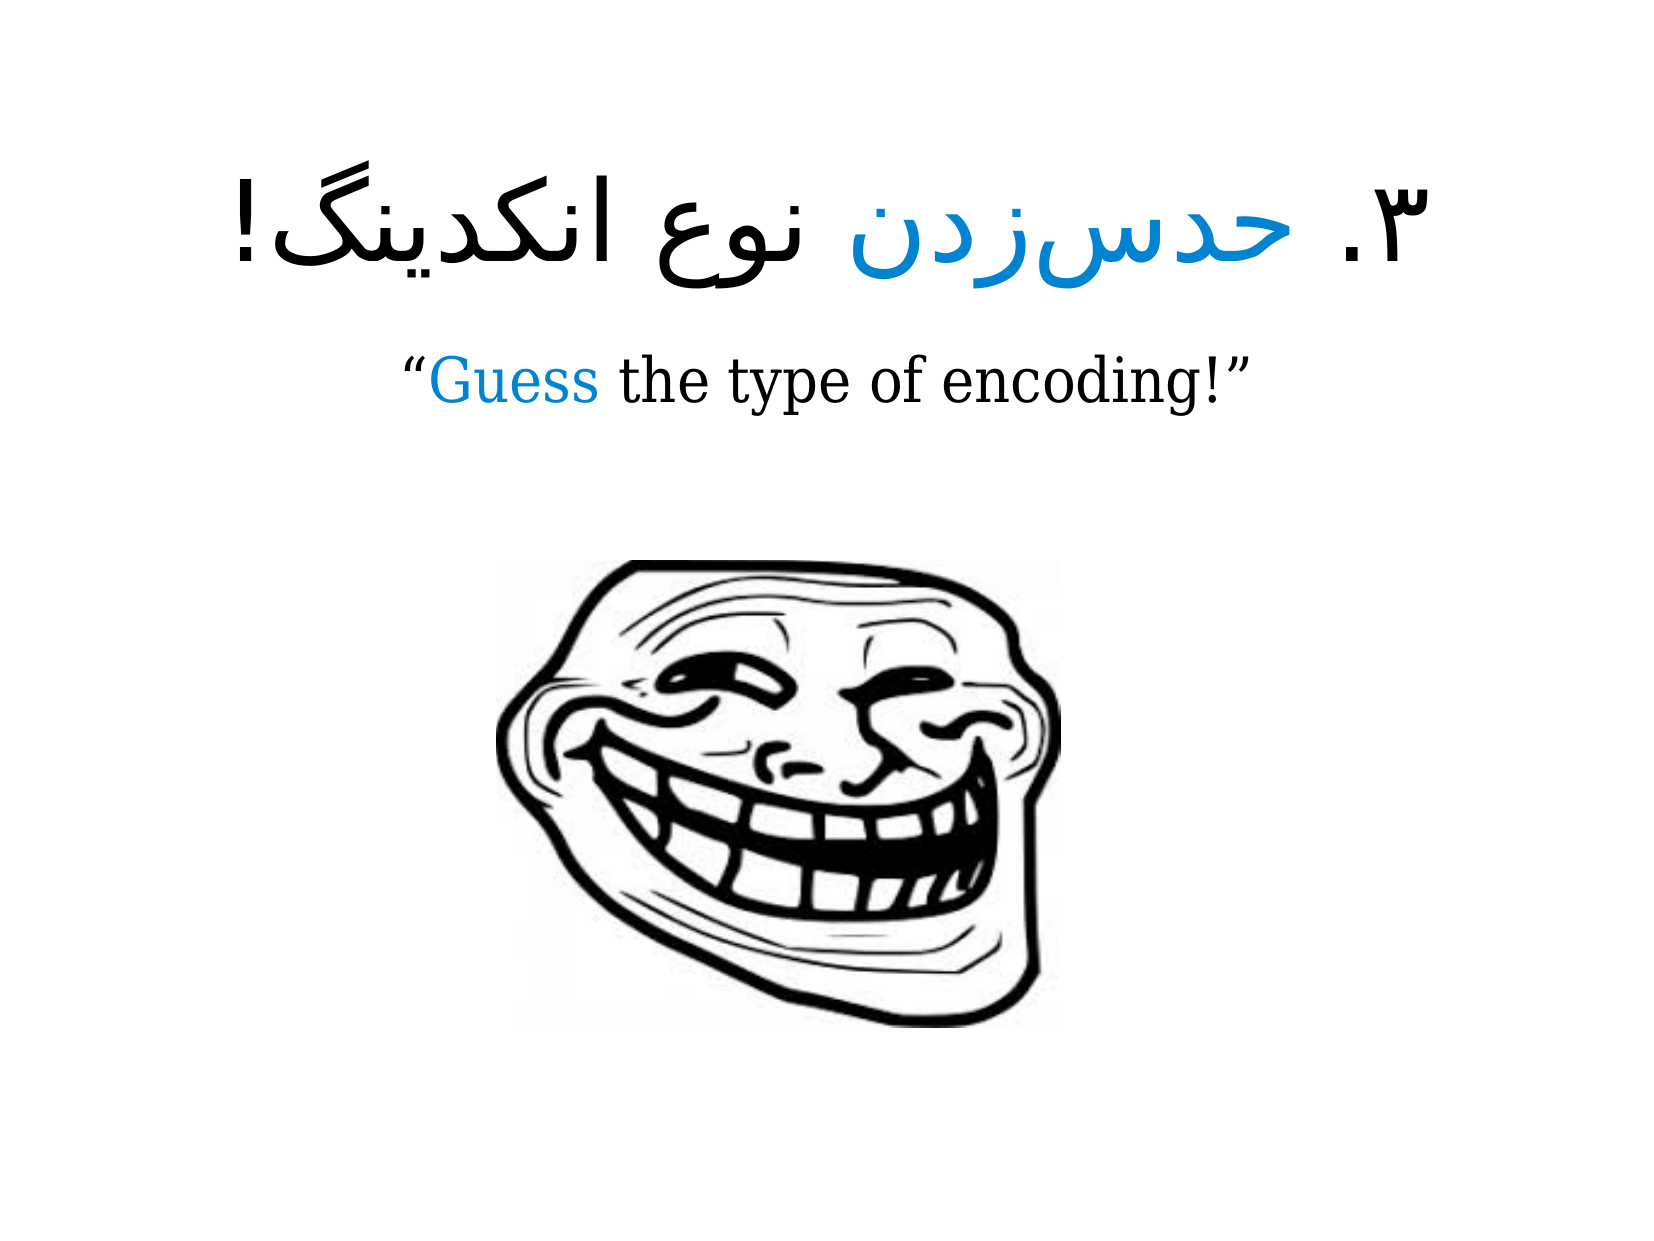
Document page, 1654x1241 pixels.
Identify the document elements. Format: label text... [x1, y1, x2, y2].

picture [496, 560, 1061, 1028]
text_box ۳. حدس‌زدن نوع انکدینگ! “Guess the type of encoding!” [82, 49, 1571, 526]
